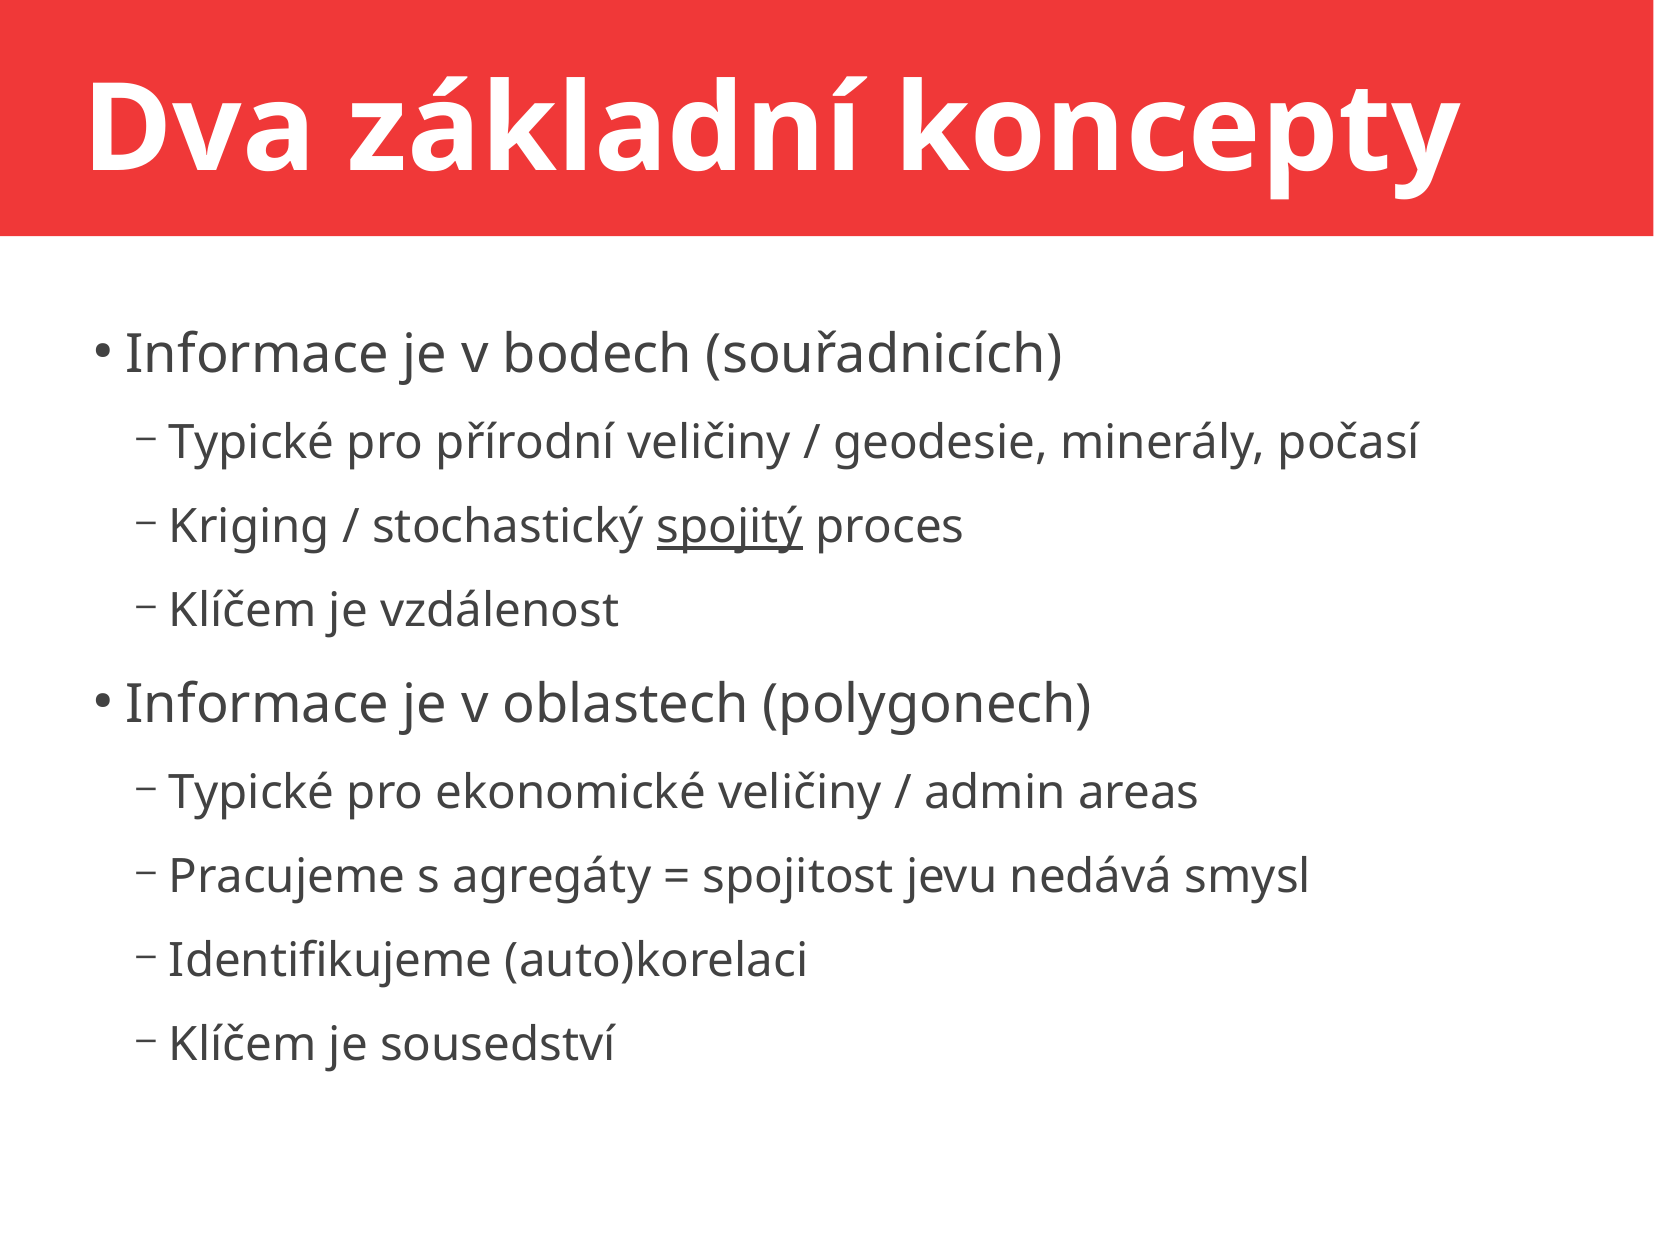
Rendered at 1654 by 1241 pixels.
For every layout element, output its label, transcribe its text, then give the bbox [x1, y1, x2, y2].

title Dva základní koncepty [82, 19, 1571, 227]
list Informace je v bodech (souřadnicích) Typické pro přírodní veličiny / geodesie, minerály, počasí Kriging / stochastický spojitý proces Klíčem je vzdálenost Informace je v oblastech (polygonech) Typické pro ekonomické veličiny / admin areas Pracujeme s agregáty = spojitost jevu nedává smysl Identifikujeme (auto)korelaci Klíčem je sousedství [82, 314, 1563, 1080]
